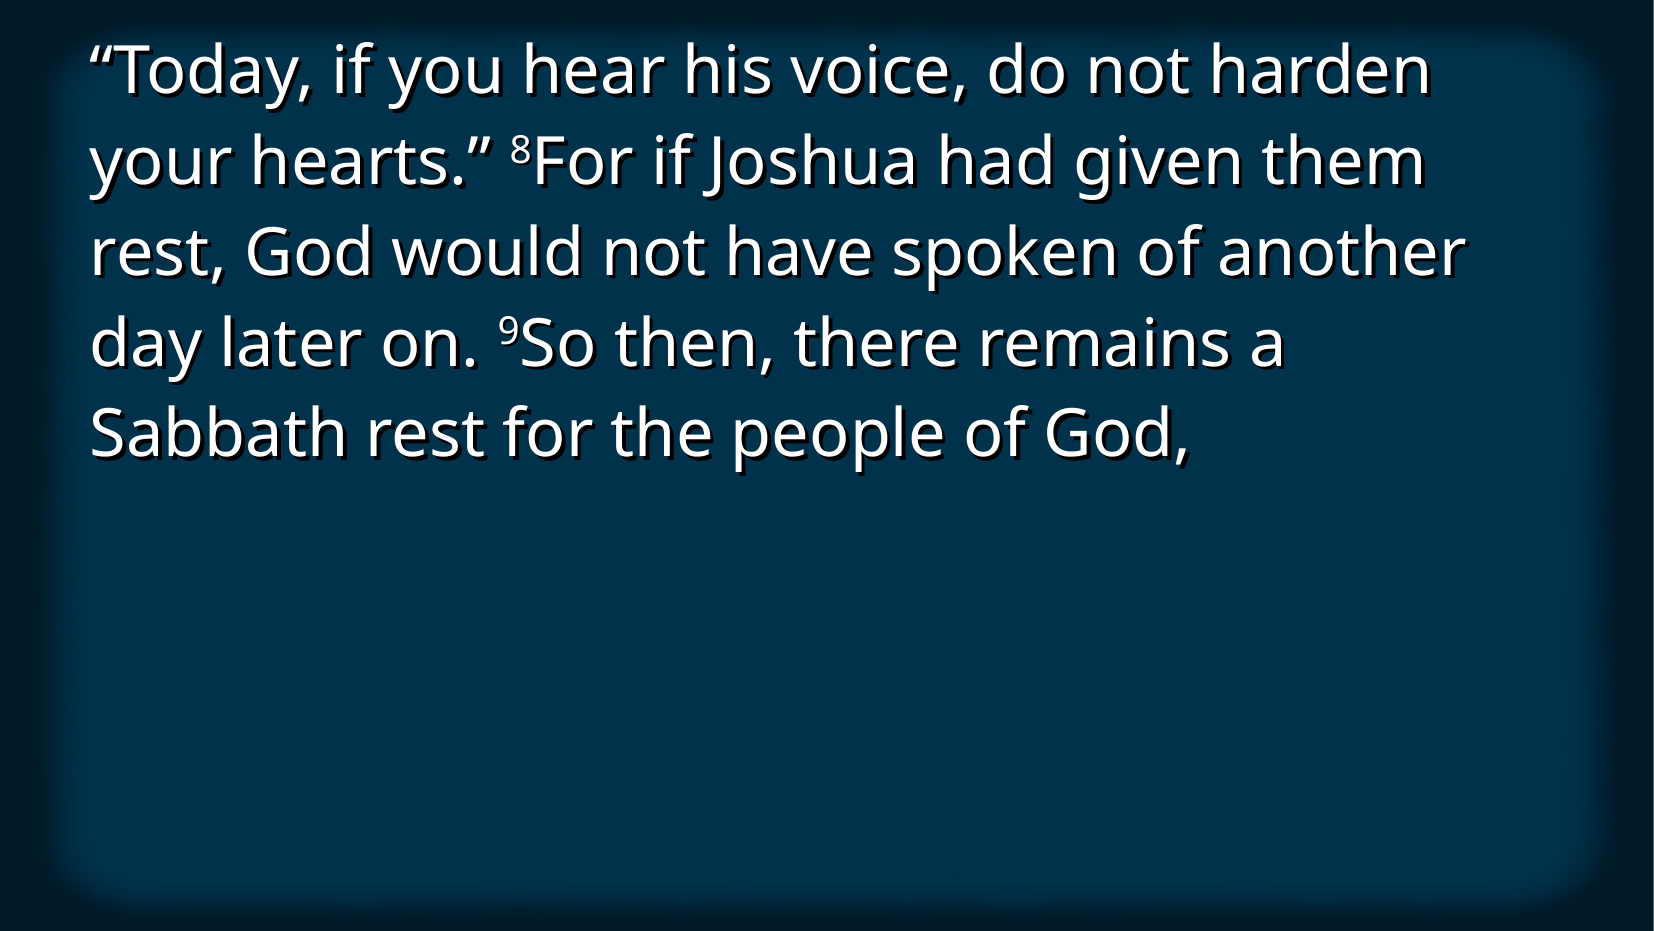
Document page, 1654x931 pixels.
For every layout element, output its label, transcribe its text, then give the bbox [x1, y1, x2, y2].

picture [0, 0, 1654, 931]
text_box “Today, if you hear his voice, do not harden your hearts.” 8For if Joshua had given them rest, God would not have spoken of another day later on. 9So then, there remains a Sabbath rest for the people of God, [75, 15, 1576, 474]
